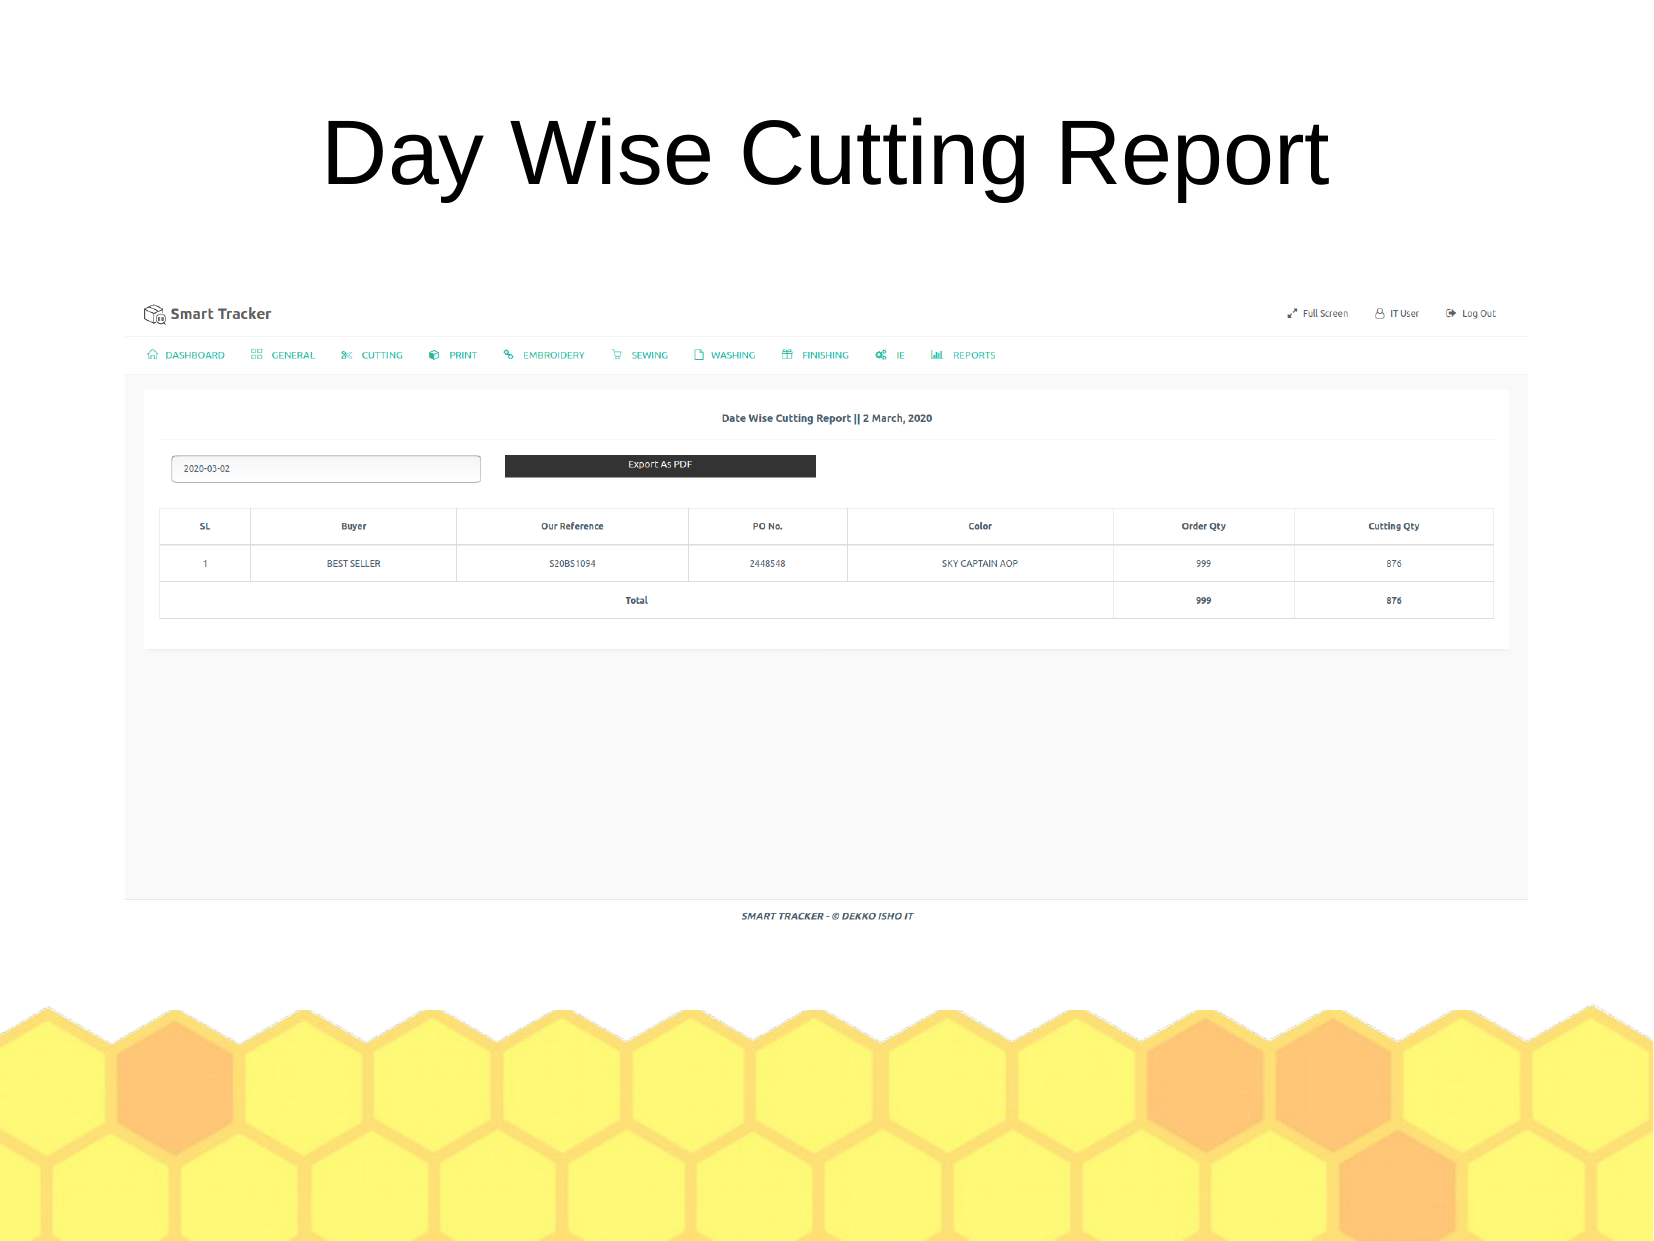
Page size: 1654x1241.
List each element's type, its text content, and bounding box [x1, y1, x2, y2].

title Day Wise Cutting Report [82, 49, 1571, 257]
picture [0, 290, 1654, 1241]
